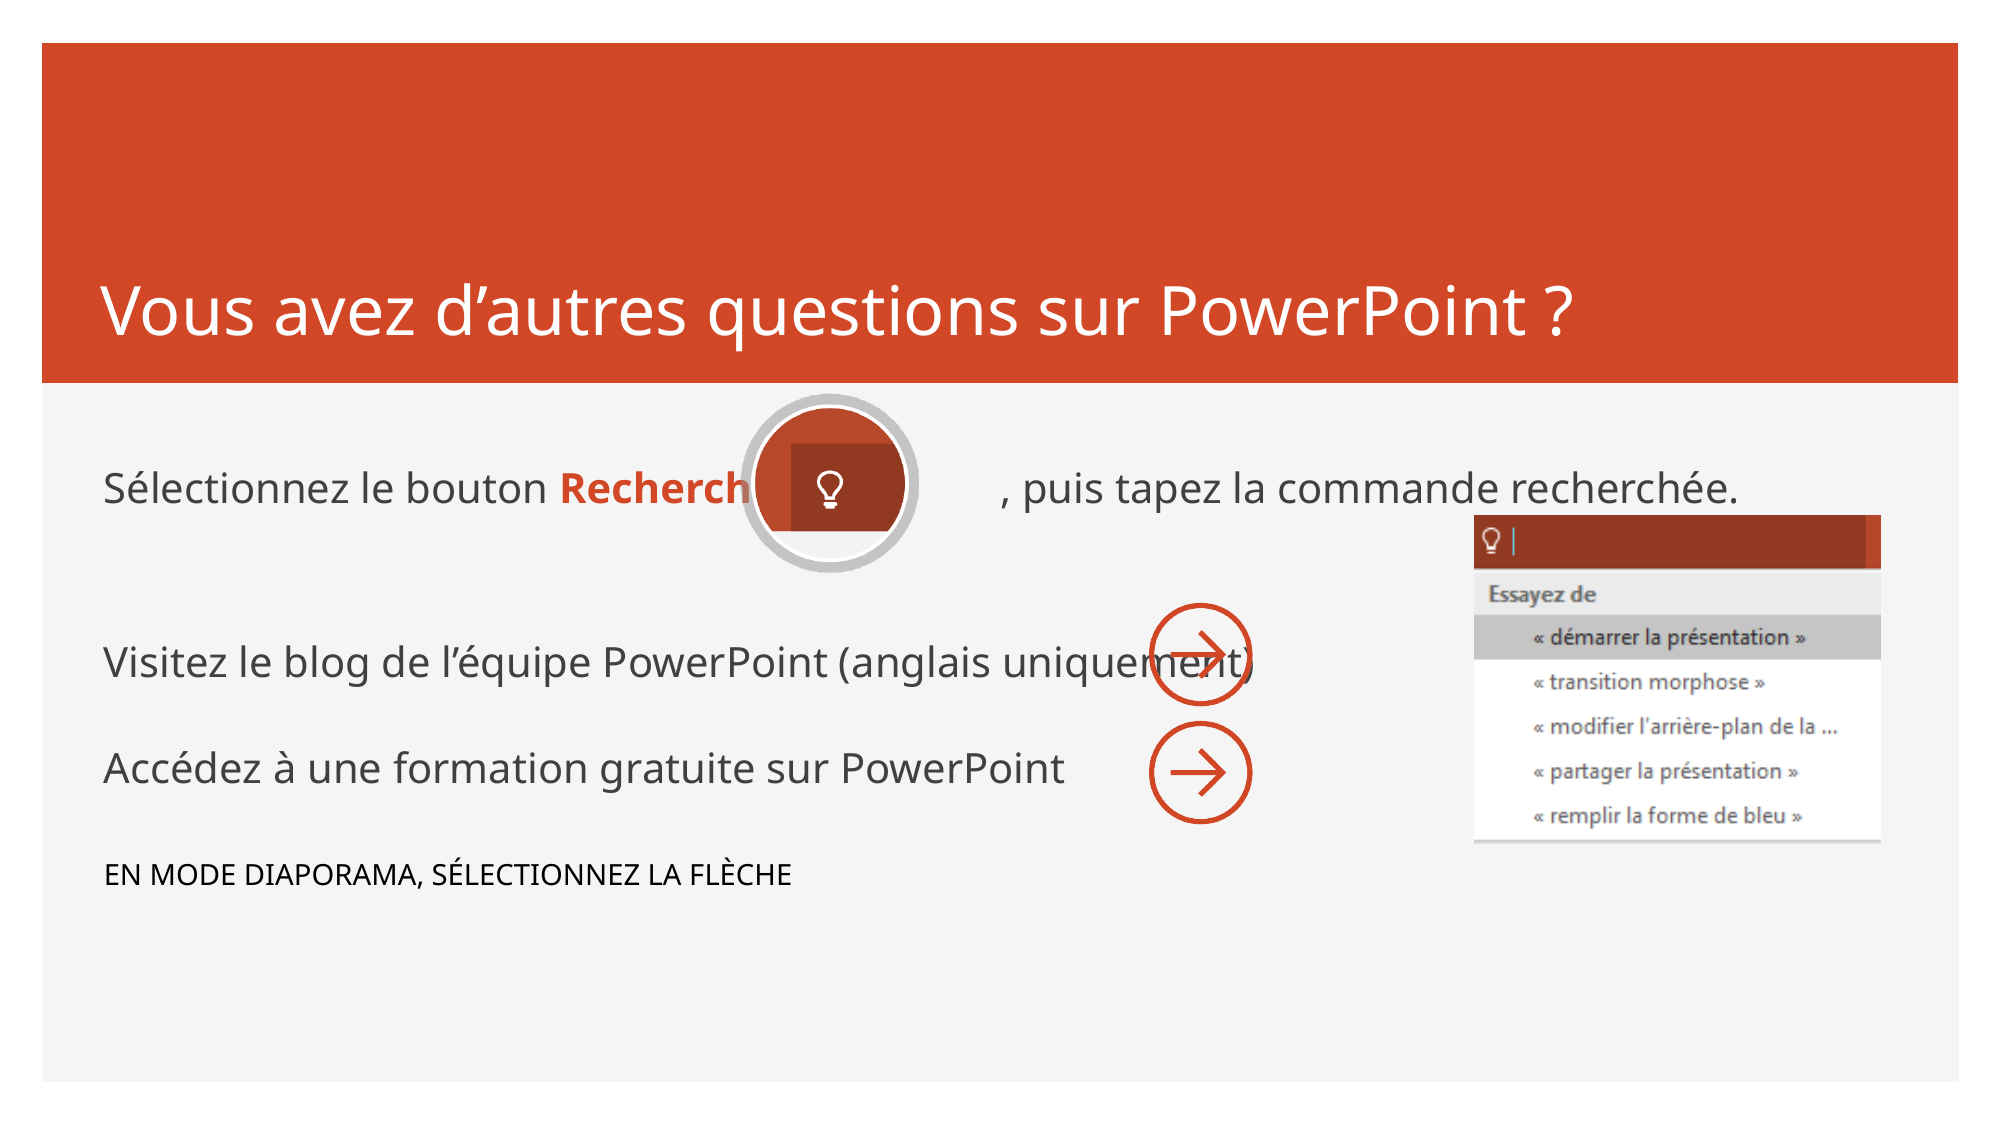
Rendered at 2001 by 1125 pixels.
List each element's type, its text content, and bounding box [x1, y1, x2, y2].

picture [1474, 515, 1881, 844]
title Vous avez d’autres questions sur PowerPoint ? [85, 251, 1624, 357]
picture [725, 385, 934, 581]
picture [1146, 600, 1255, 710]
list Sélectionnez le bouton Rechercher , puis tapez la commande recherchée. Visitez le blog de l’équipe PowerPoint (anglais uniquement) Accédez à une formation gratuite sur PowerPoint [88, 428, 1822, 1082]
text_box EN MODE DIAPORAMA, SÉLECTIONNEZ LA FLÈCHE [88, 849, 1105, 900]
picture [1146, 718, 1255, 827]
